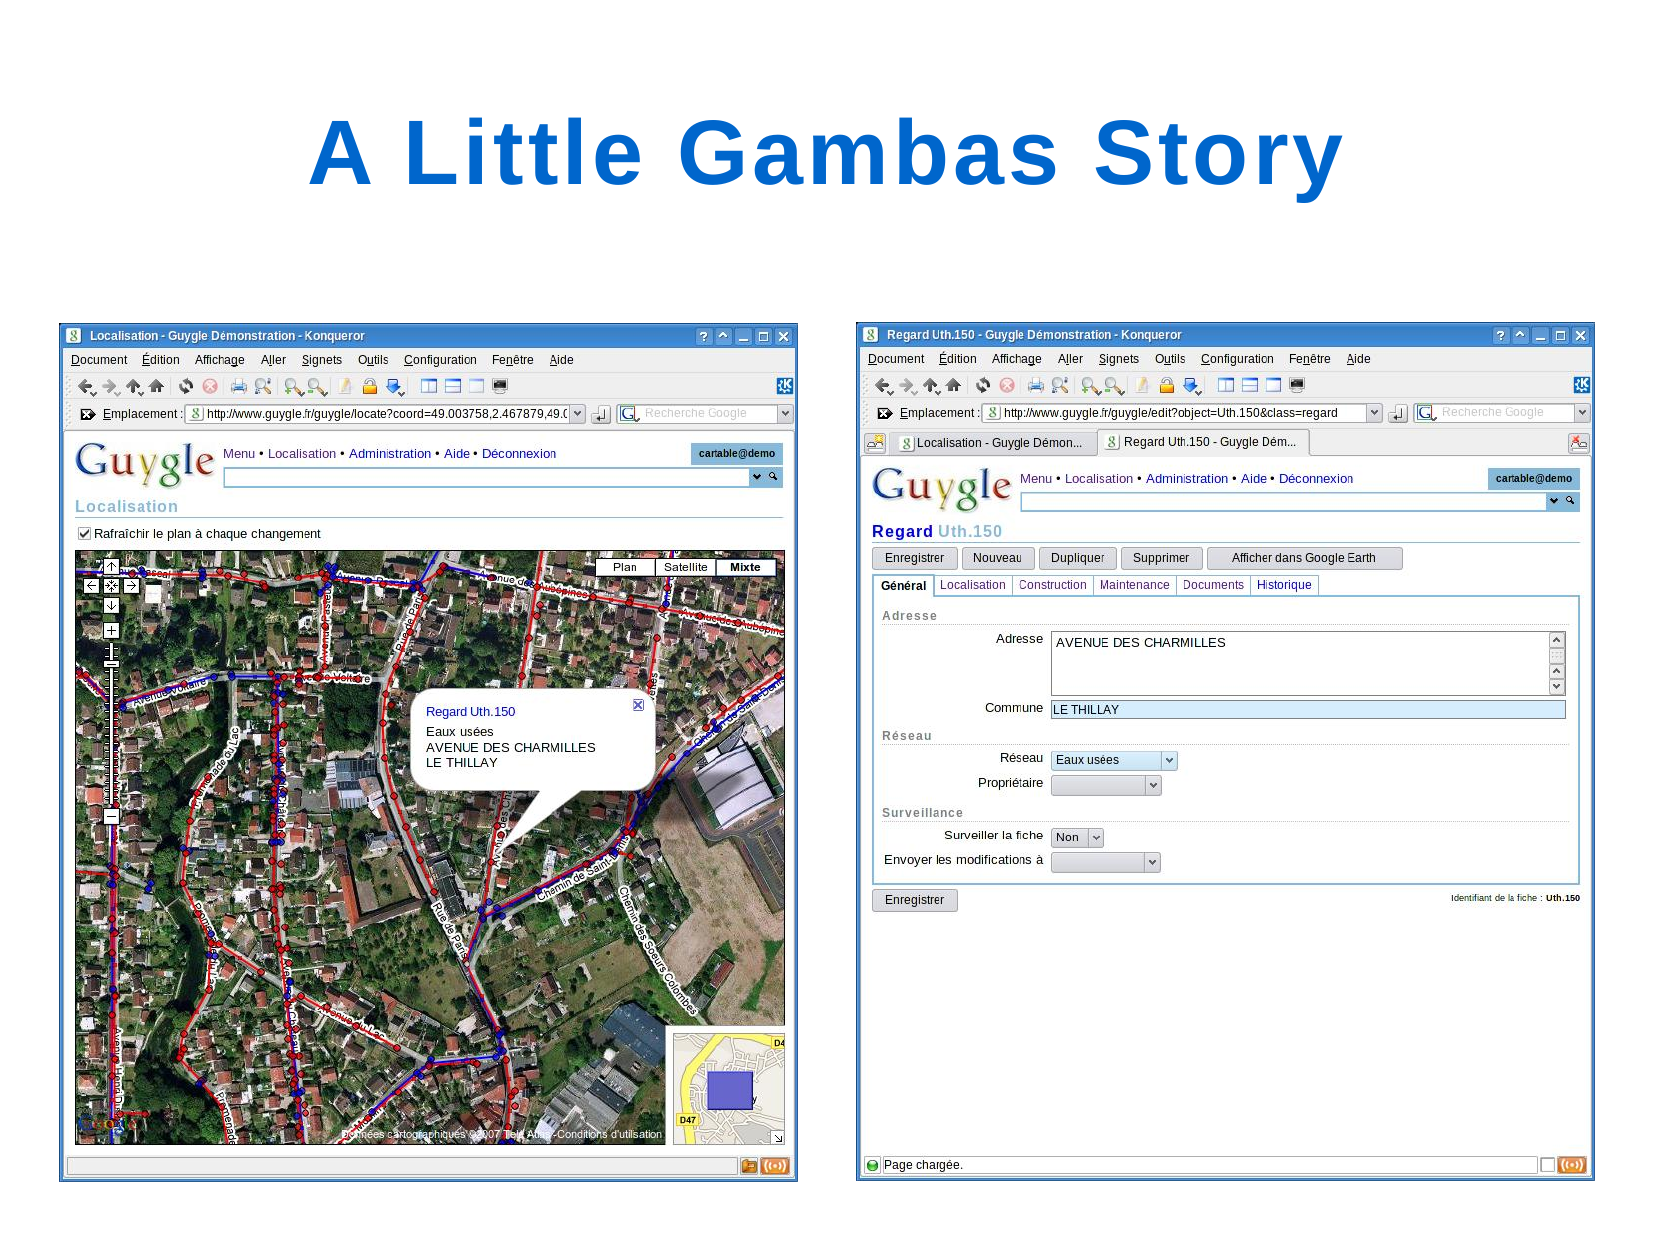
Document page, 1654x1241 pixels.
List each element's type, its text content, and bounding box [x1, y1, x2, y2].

picture [59, 323, 798, 1182]
title A Little Gambas Story [82, 49, 1571, 257]
picture [856, 322, 1595, 1181]
